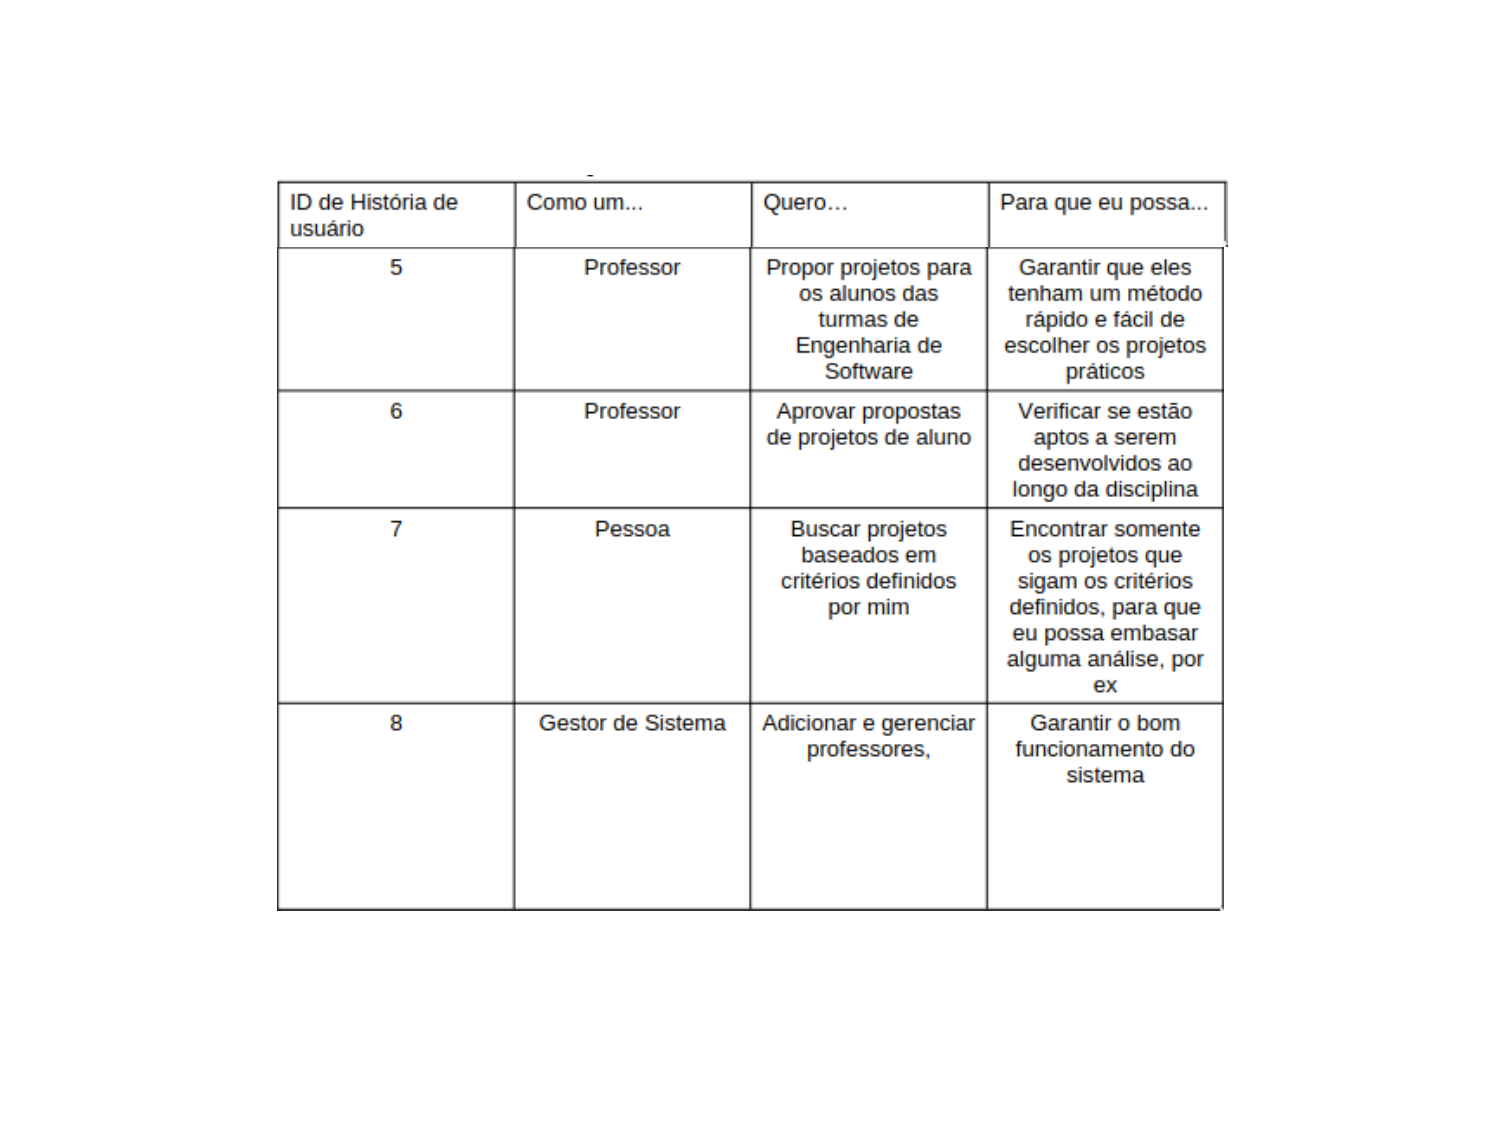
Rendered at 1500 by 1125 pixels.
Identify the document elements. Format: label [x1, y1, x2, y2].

picture [276, 175, 1228, 911]
